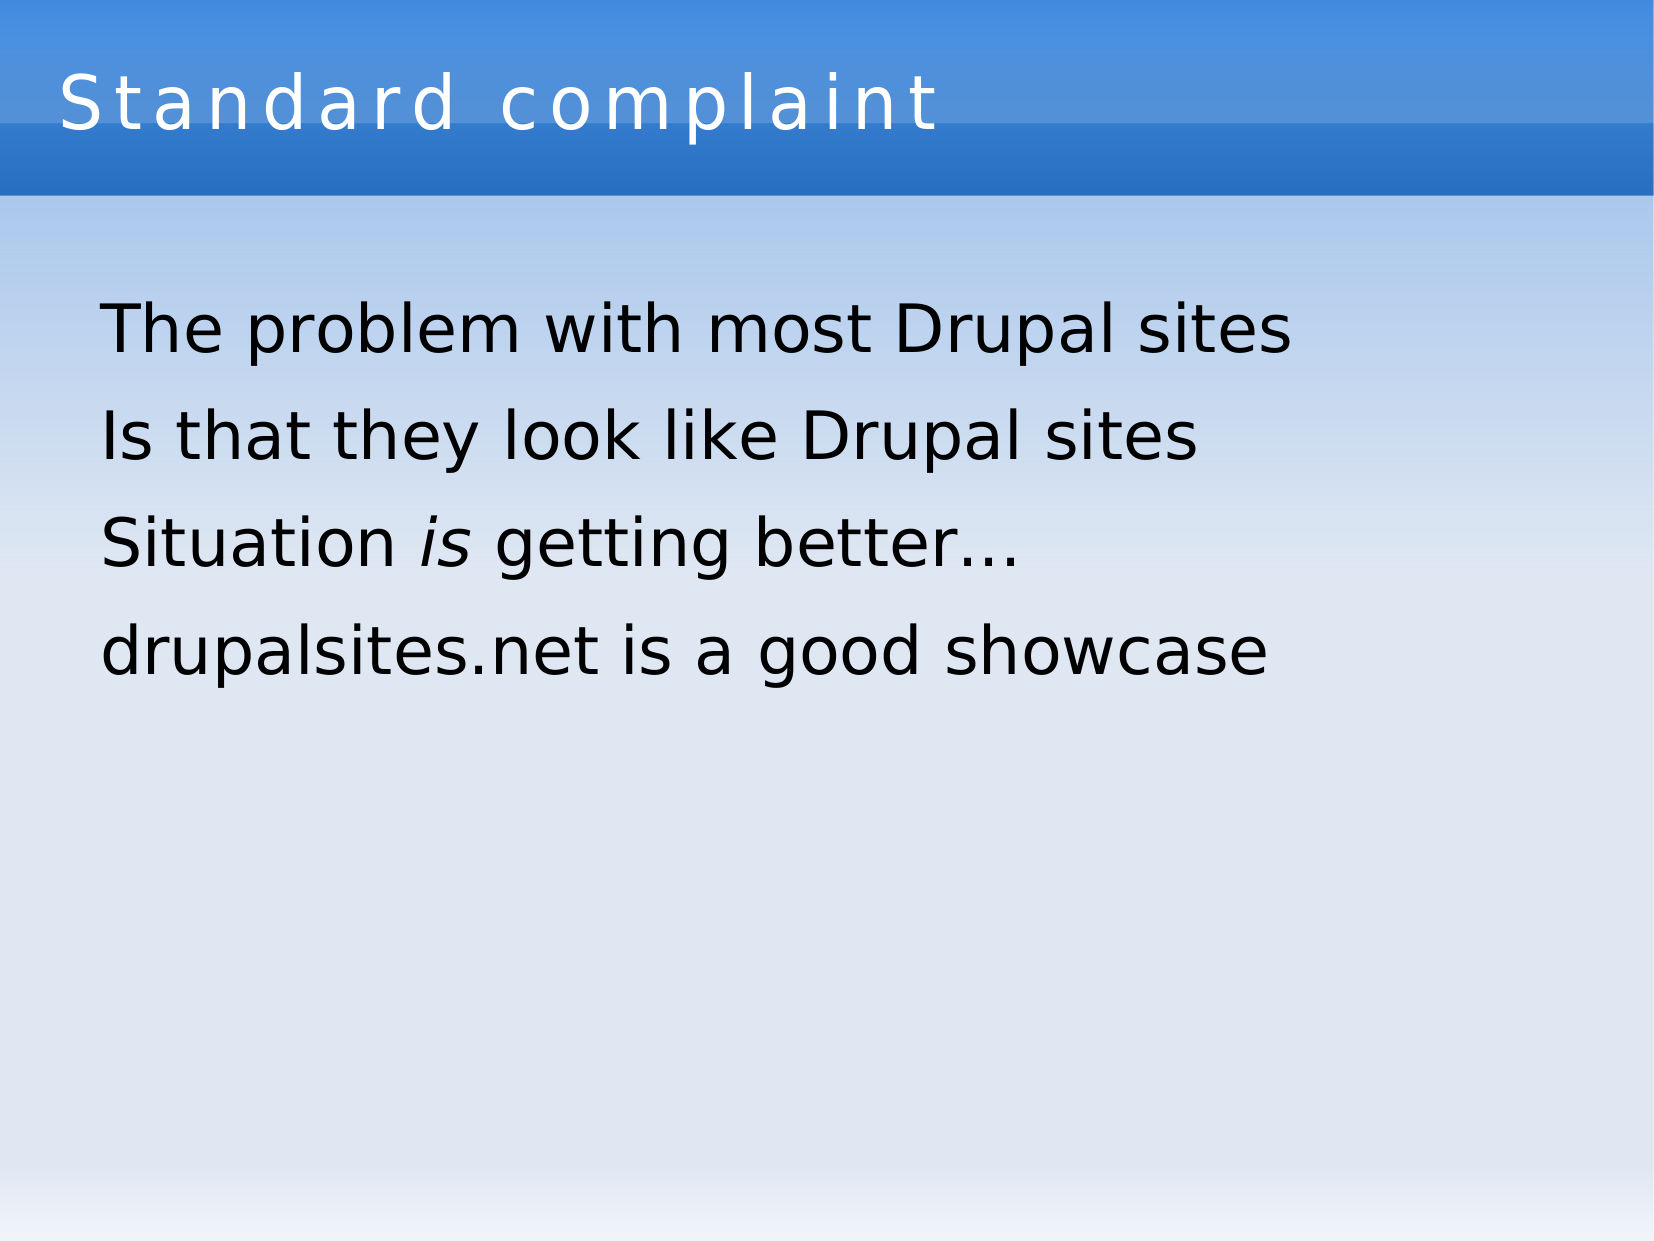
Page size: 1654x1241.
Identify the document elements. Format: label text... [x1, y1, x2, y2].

list The problem with most Drupal sites Is that they look like Drupal sites Situation is getting better... drupalsites.net is a good showcase [82, 290, 1571, 1094]
title Standard complaint [59, 29, 1270, 178]
picture [0, 0, 1654, 1241]
